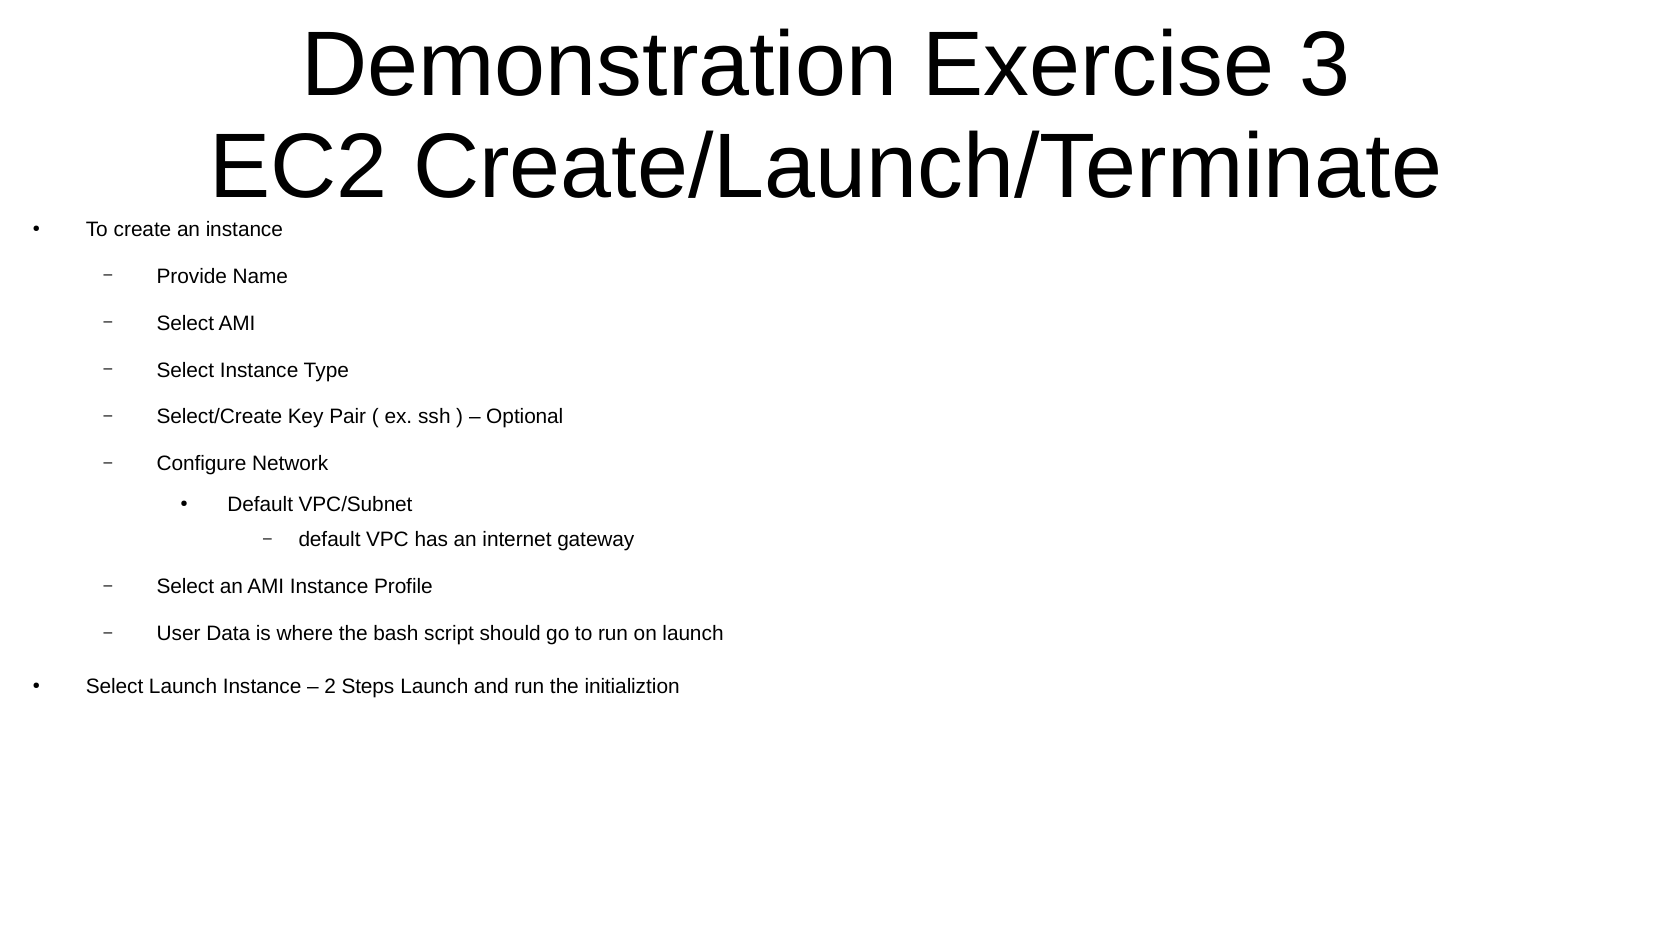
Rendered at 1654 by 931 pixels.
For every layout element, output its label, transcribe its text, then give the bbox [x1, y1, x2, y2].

list To create an instance Provide Name Select AMI Select Instance Type Select/Create Key Pair ( ex. ssh ) – Optional Configure Network Default VPC/Subnet default VPC has an internet gateway Select an AMI Instance Profile User Data is where the bash script should go to run on launch Select Launch Instance – 2 Steps Launch and run the initializtion [15, 217, 1571, 901]
title Demonstration Exercise 3 EC2 Create/Launch/Terminate [82, 12, 1571, 217]
